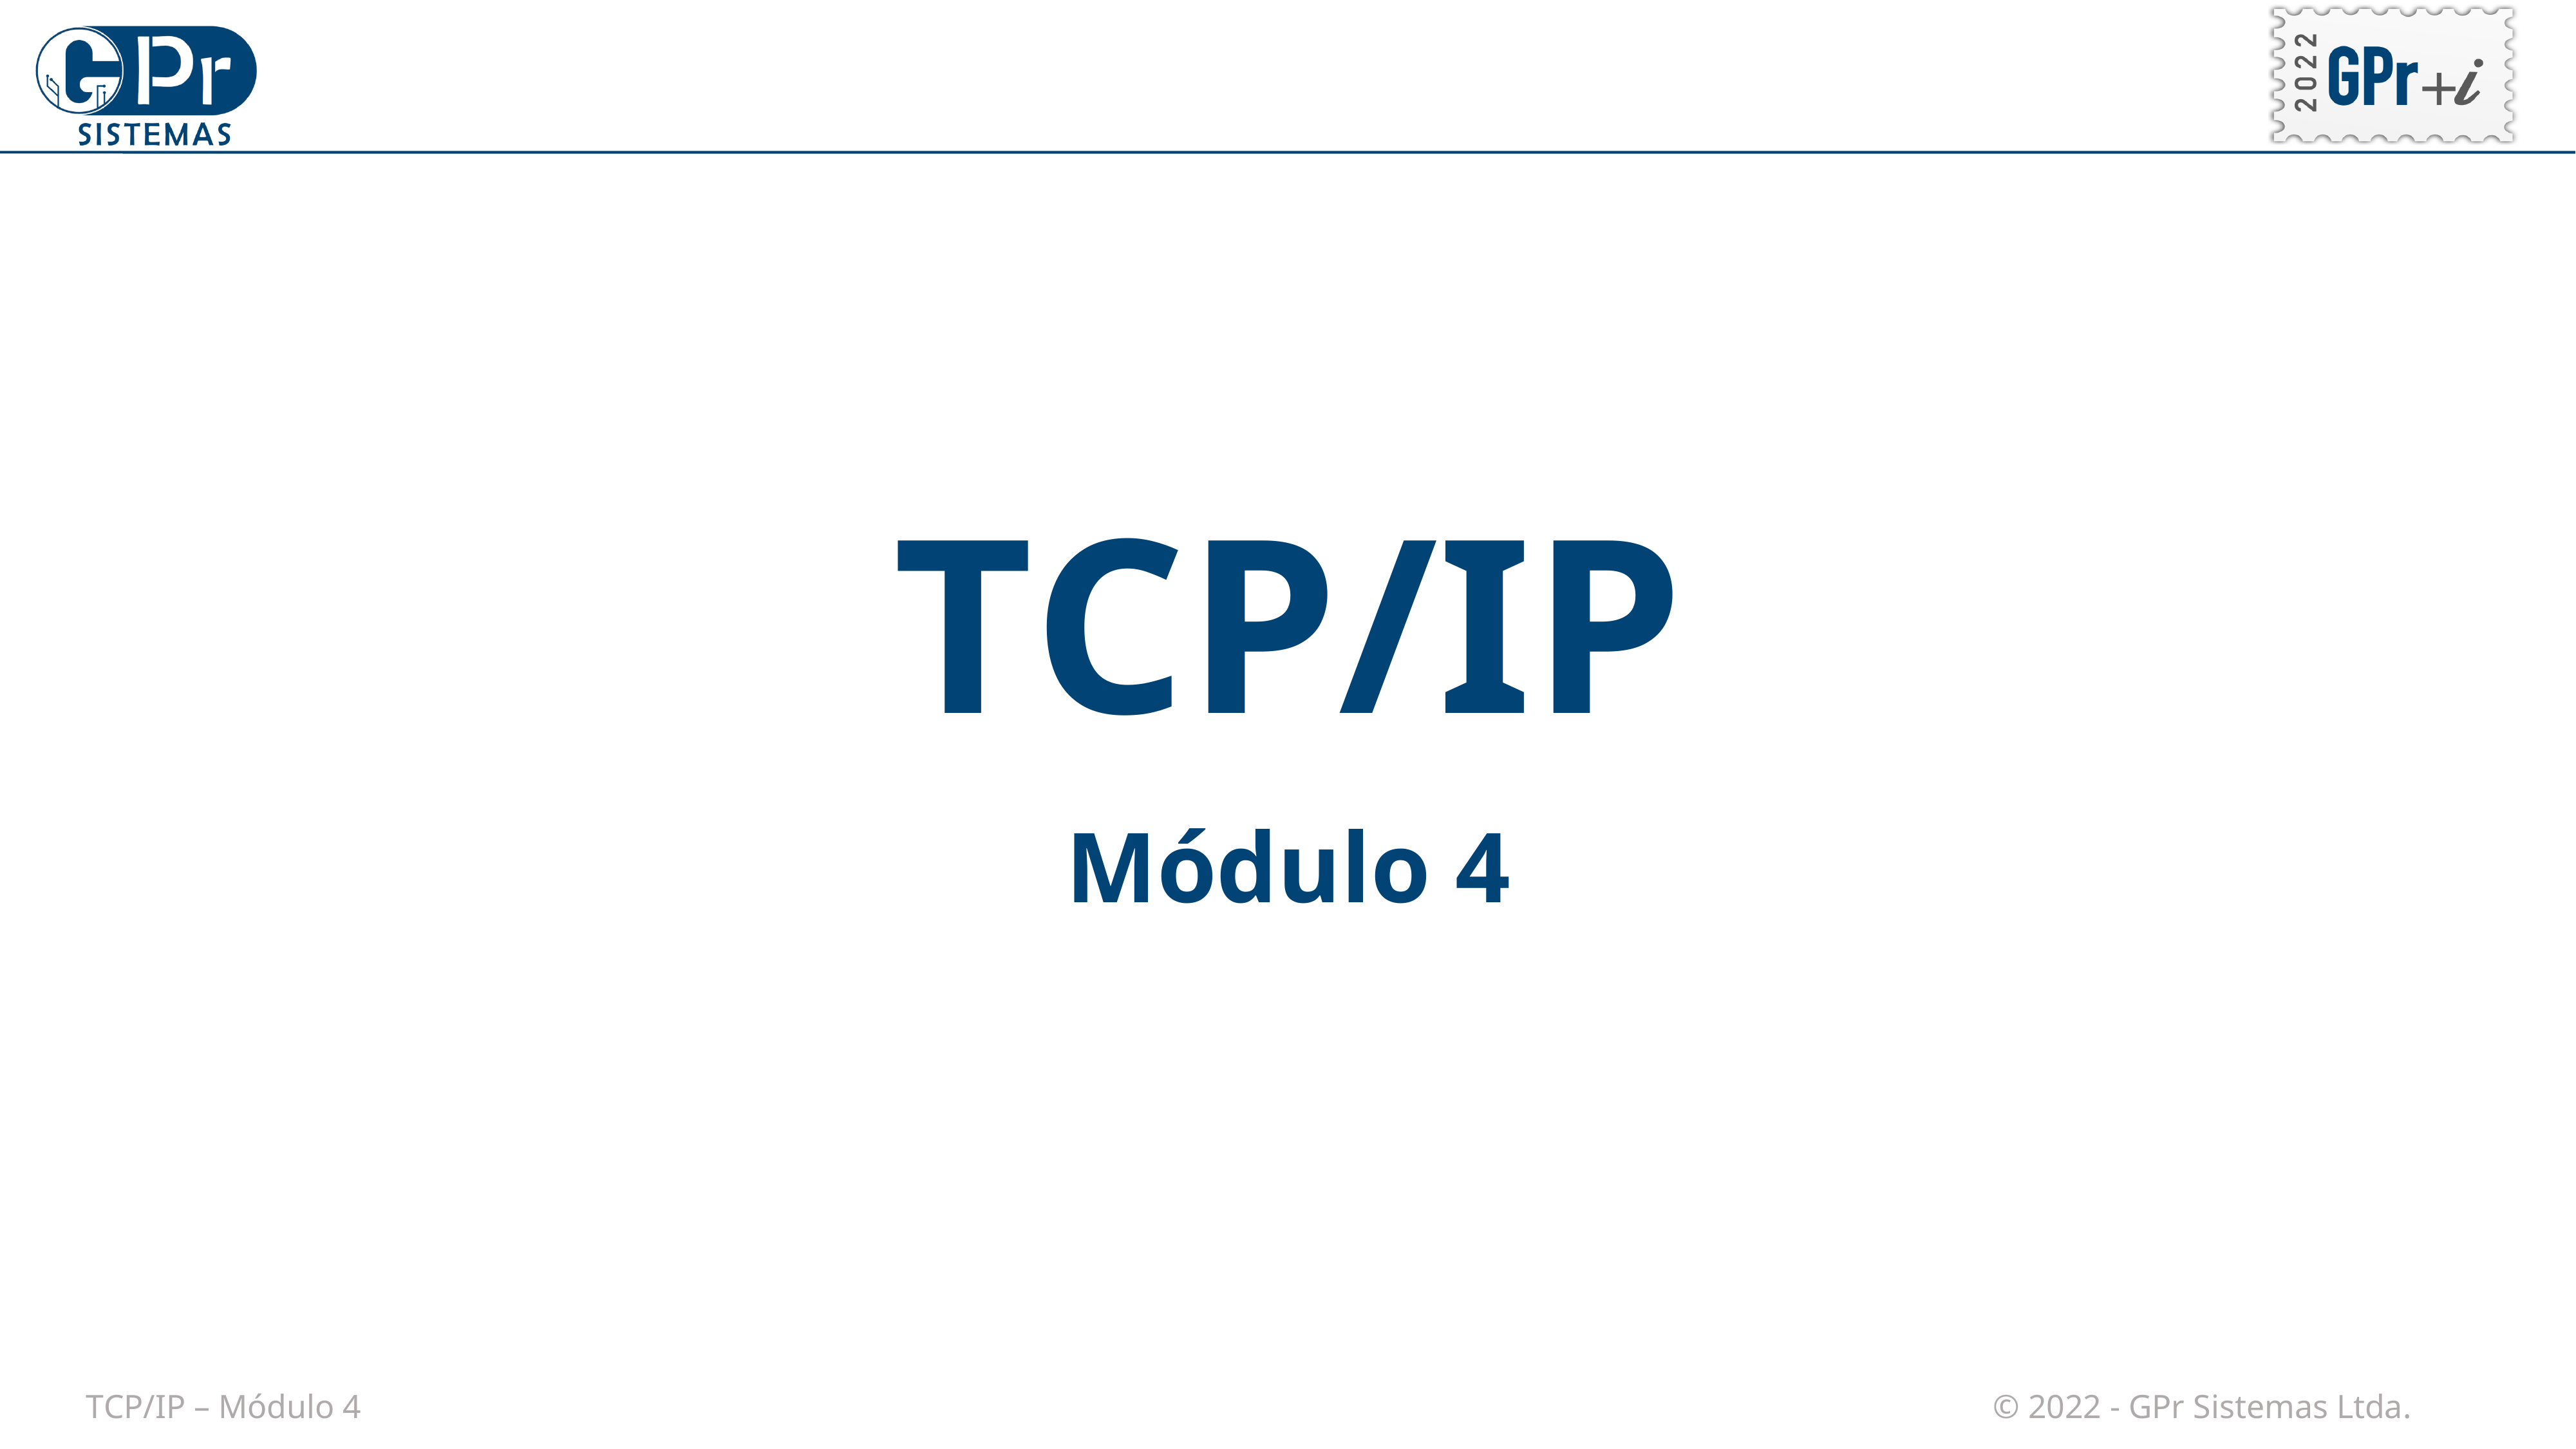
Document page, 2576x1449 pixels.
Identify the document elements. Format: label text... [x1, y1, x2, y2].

picture [2268, 4, 2519, 145]
picture [34, 26, 257, 147]
text_box TCP/IP Módulo 4 [81, 520, 2496, 929]
